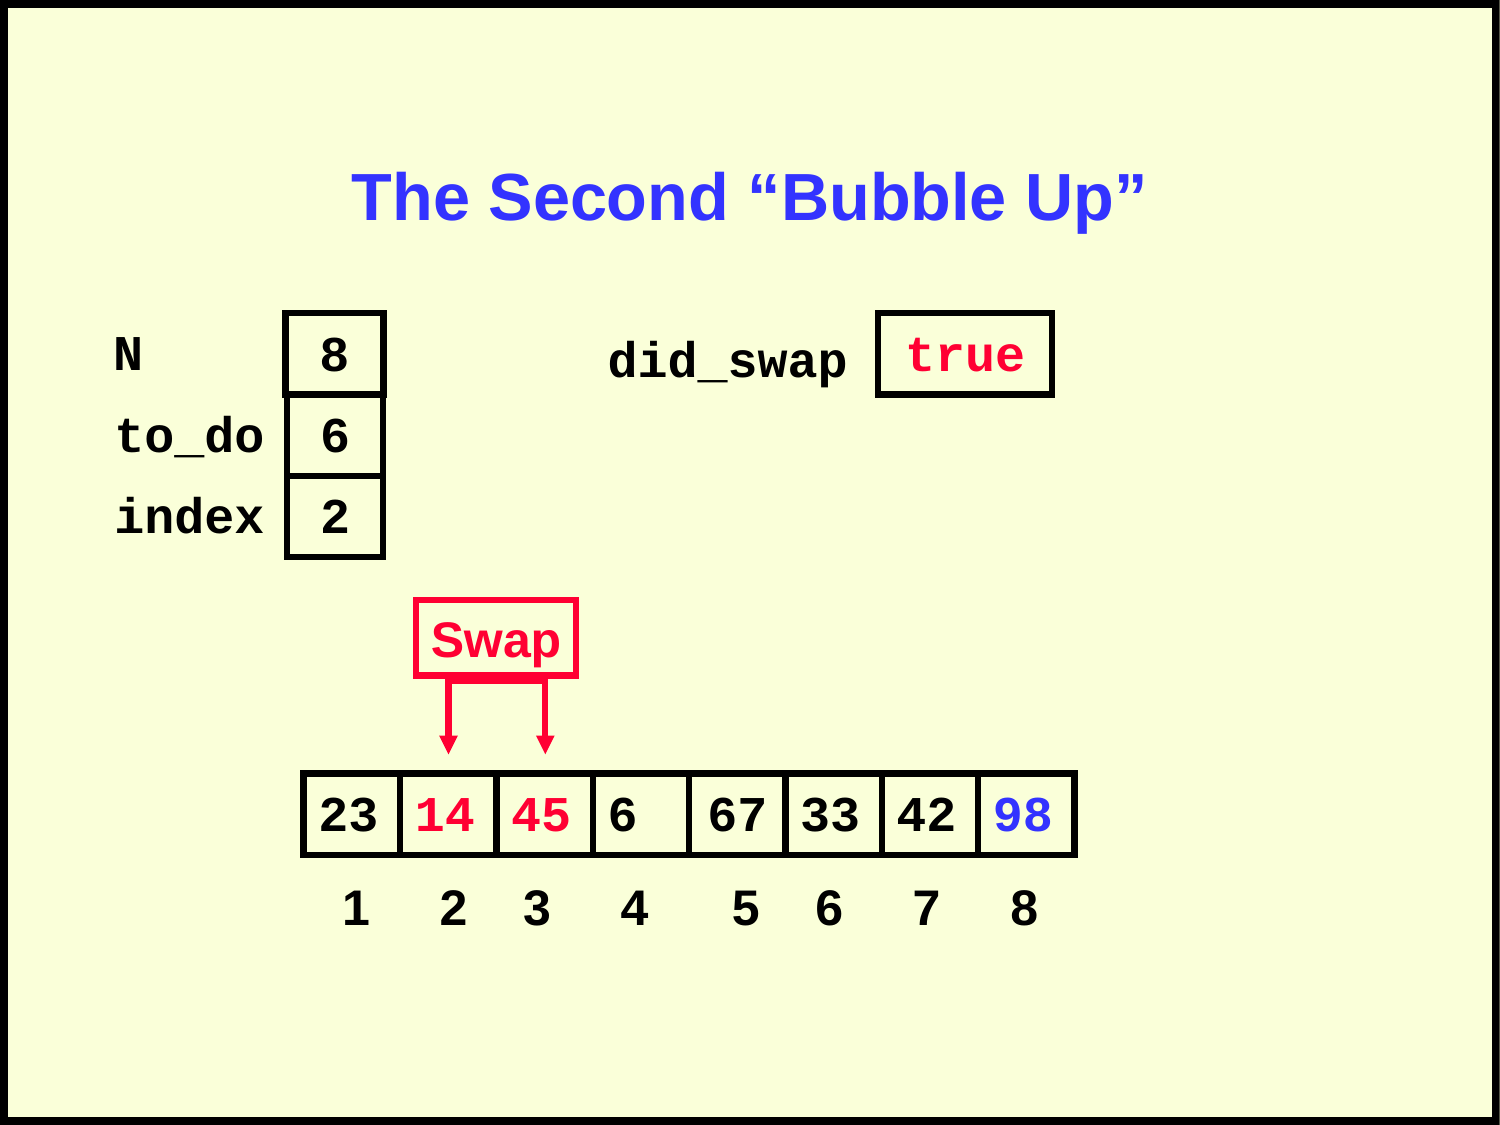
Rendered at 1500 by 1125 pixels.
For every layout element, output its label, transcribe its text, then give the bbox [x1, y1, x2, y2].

text_box 98 [978, 773, 1075, 855]
text_box 45 [497, 773, 592, 855]
text_box 1 2 3 4 5 6 7 8 [327, 868, 1055, 944]
text_box did_swap [592, 319, 877, 395]
text_box N [98, 313, 279, 389]
text_box 14 [400, 773, 497, 855]
text_box true [877, 313, 1053, 395]
text_box 2 [286, 475, 384, 558]
text_box 6 [286, 395, 384, 475]
text_box 8 [285, 313, 384, 395]
text_box 6 [592, 773, 689, 855]
title The Second “Bubble Up” [112, 99, 1388, 288]
text_box 33 [786, 773, 881, 855]
text_box 42 [881, 773, 978, 855]
text_box 23 [303, 773, 400, 855]
text_box Swap [416, 599, 577, 676]
text_box 67 [689, 773, 786, 855]
text_box index [99, 475, 280, 552]
text_box to_do [99, 394, 280, 470]
